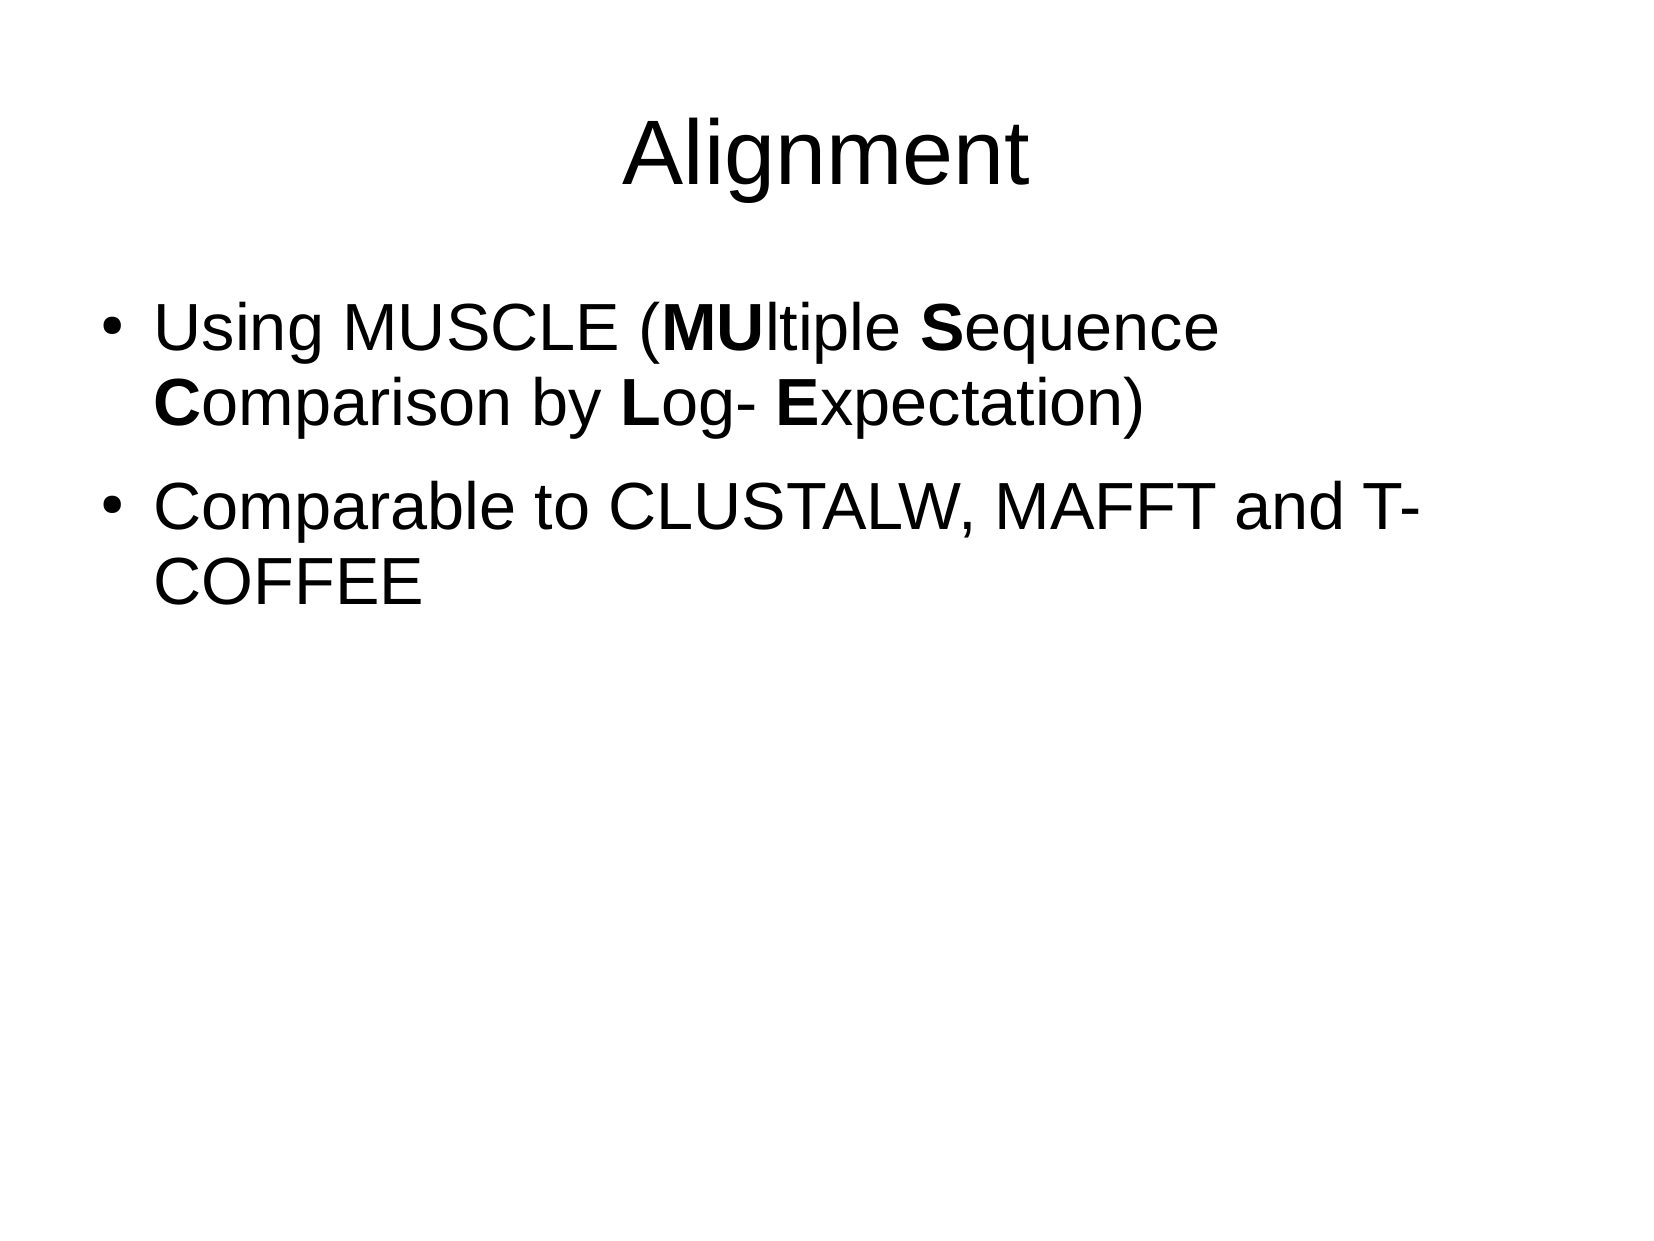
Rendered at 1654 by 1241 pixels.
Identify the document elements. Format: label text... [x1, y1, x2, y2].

title Alignment [82, 49, 1571, 257]
list Using MUSCLE (MUltiple Sequence Comparison by Log- Expectation) Comparable to CLUSTALW, MAFFT and T-COFFEE [82, 290, 1571, 1010]
